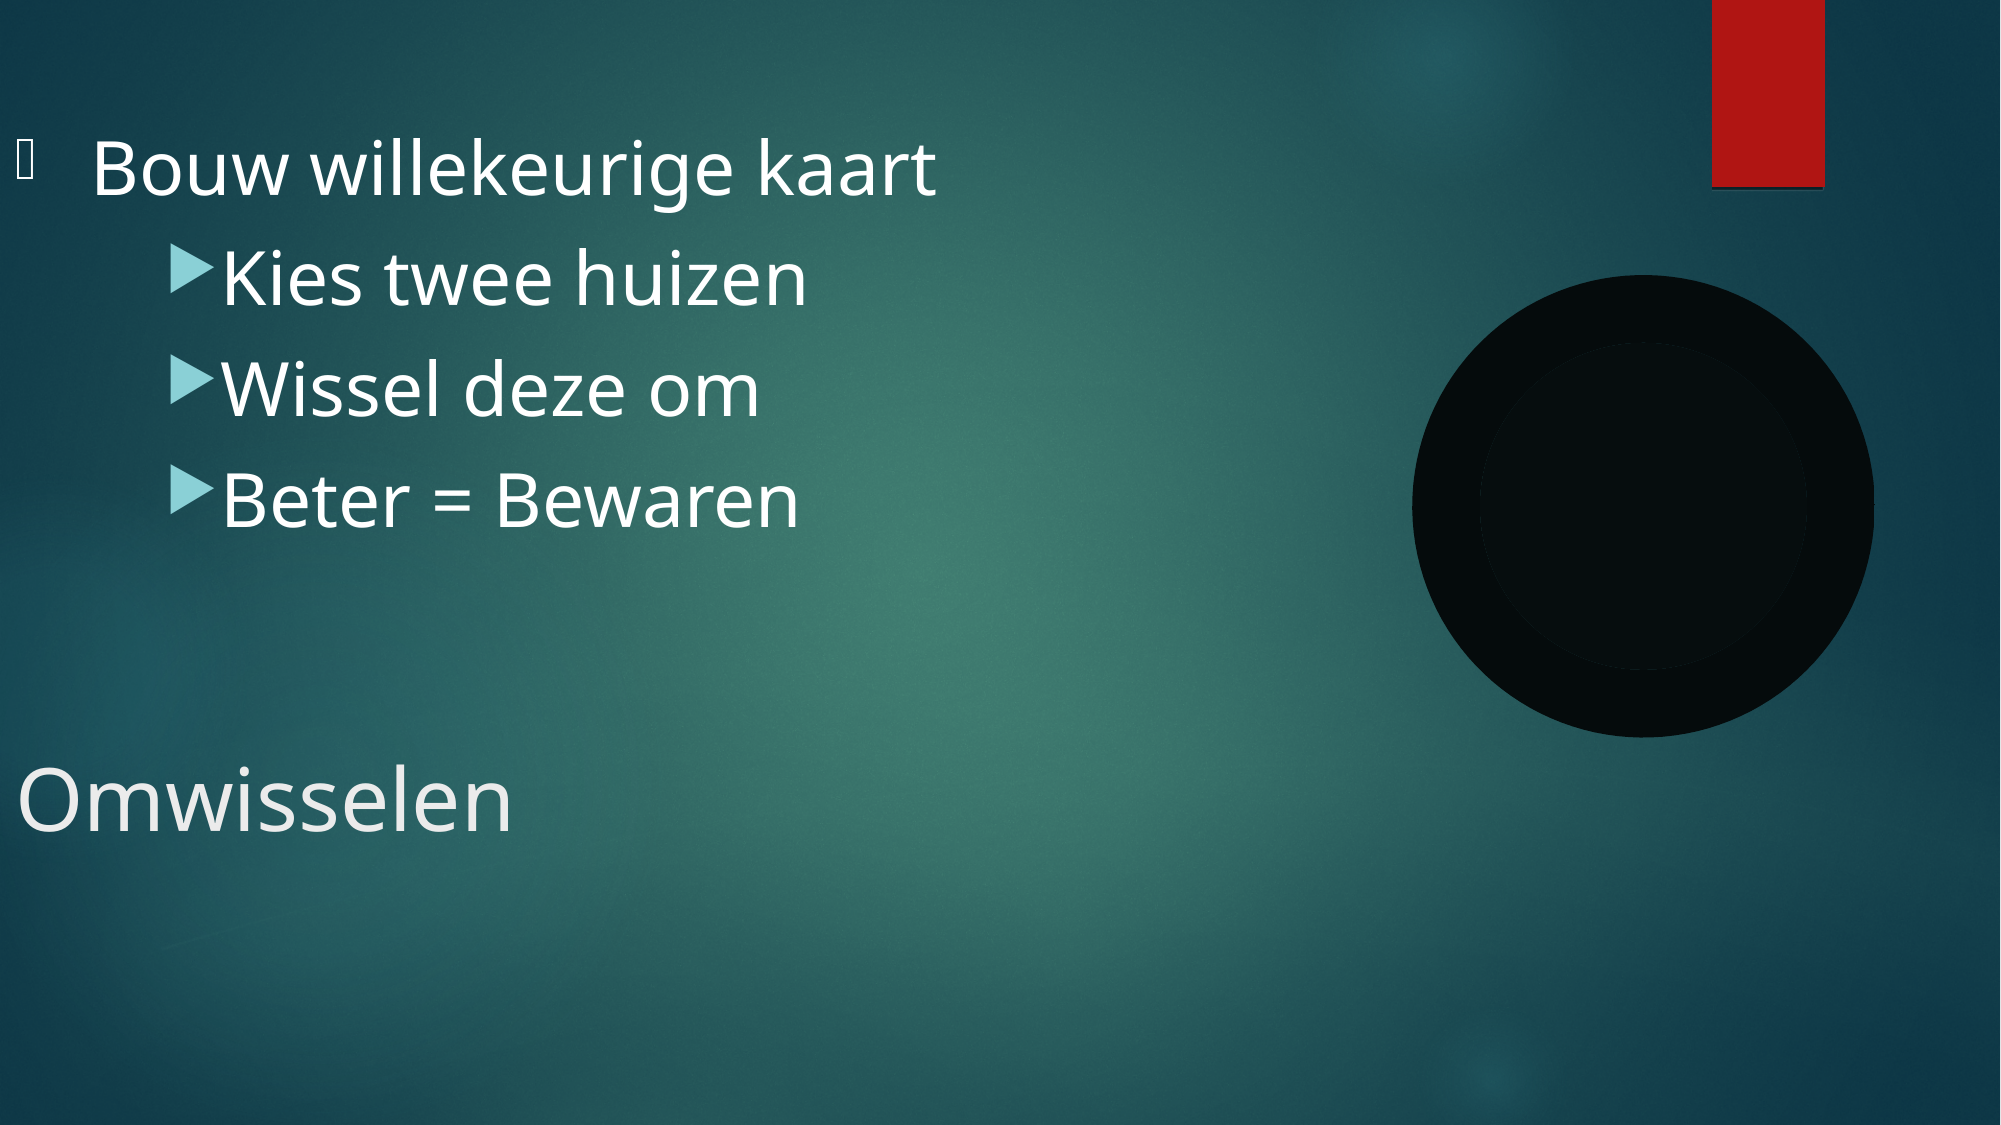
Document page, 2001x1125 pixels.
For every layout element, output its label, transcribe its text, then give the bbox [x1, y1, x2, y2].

list Bouw willekeurige kaart Kies twee huizen Wissel deze om Beter = Bewaren [0, 112, 1401, 706]
title Omwisselen [0, 736, 1401, 984]
